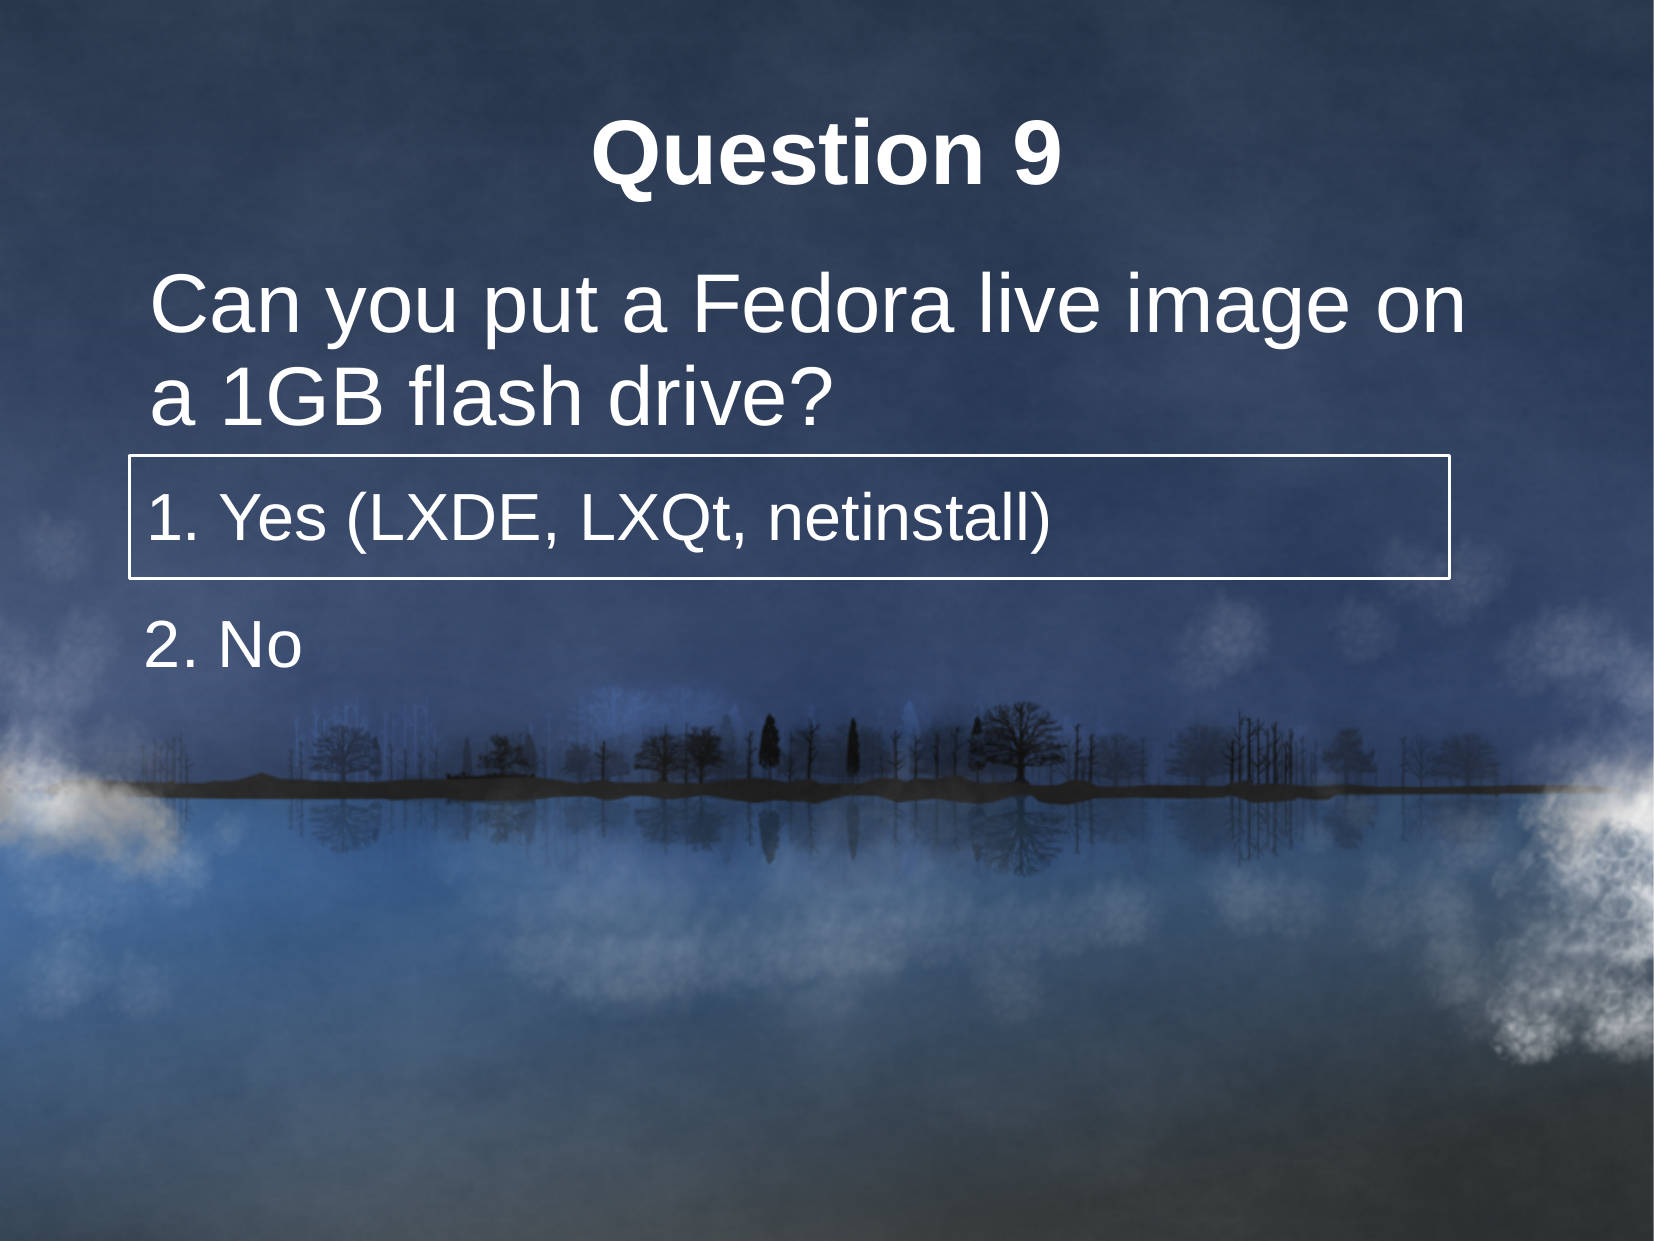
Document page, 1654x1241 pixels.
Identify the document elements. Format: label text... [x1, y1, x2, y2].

text_box 2. No [129, 600, 1171, 763]
picture [0, 0, 1654, 1241]
text_box Can you put a Fedora live image on a 1GB flash drive? [135, 249, 1486, 451]
text_box [129, 455, 1450, 579]
text_box 1. Yes (LXDE, LXQt, netinstall) [131, 472, 1531, 636]
title Question 9 [82, 49, 1571, 257]
